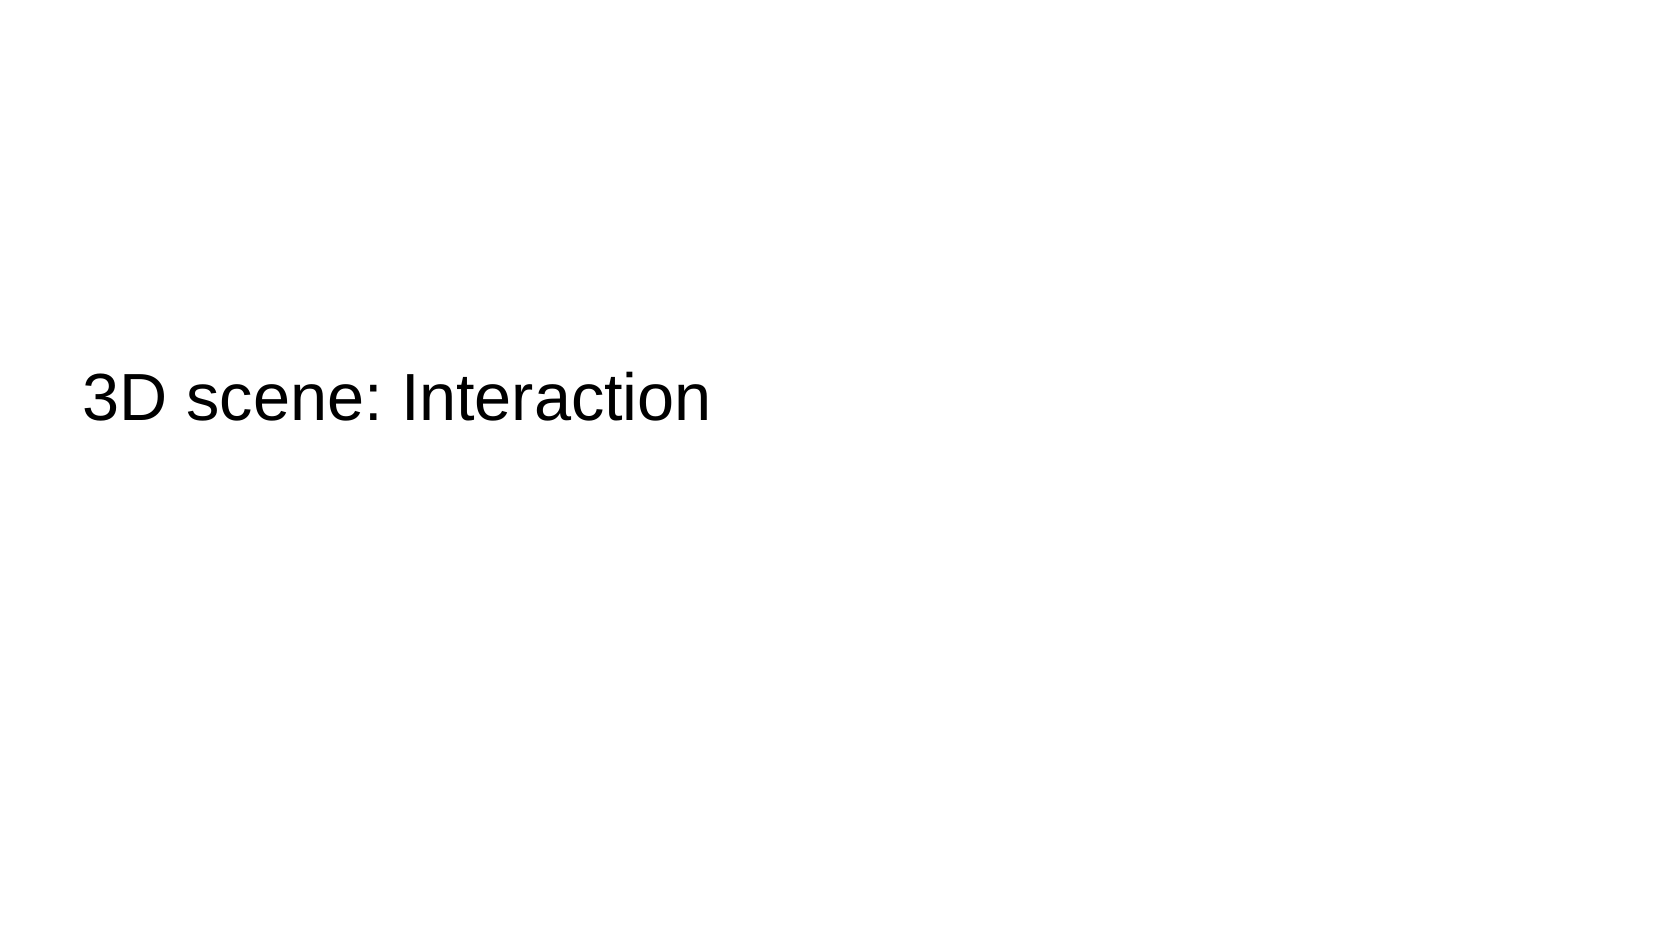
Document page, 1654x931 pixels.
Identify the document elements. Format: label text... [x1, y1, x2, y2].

subtitle 3D scene: Interaction [82, 37, 1571, 757]
